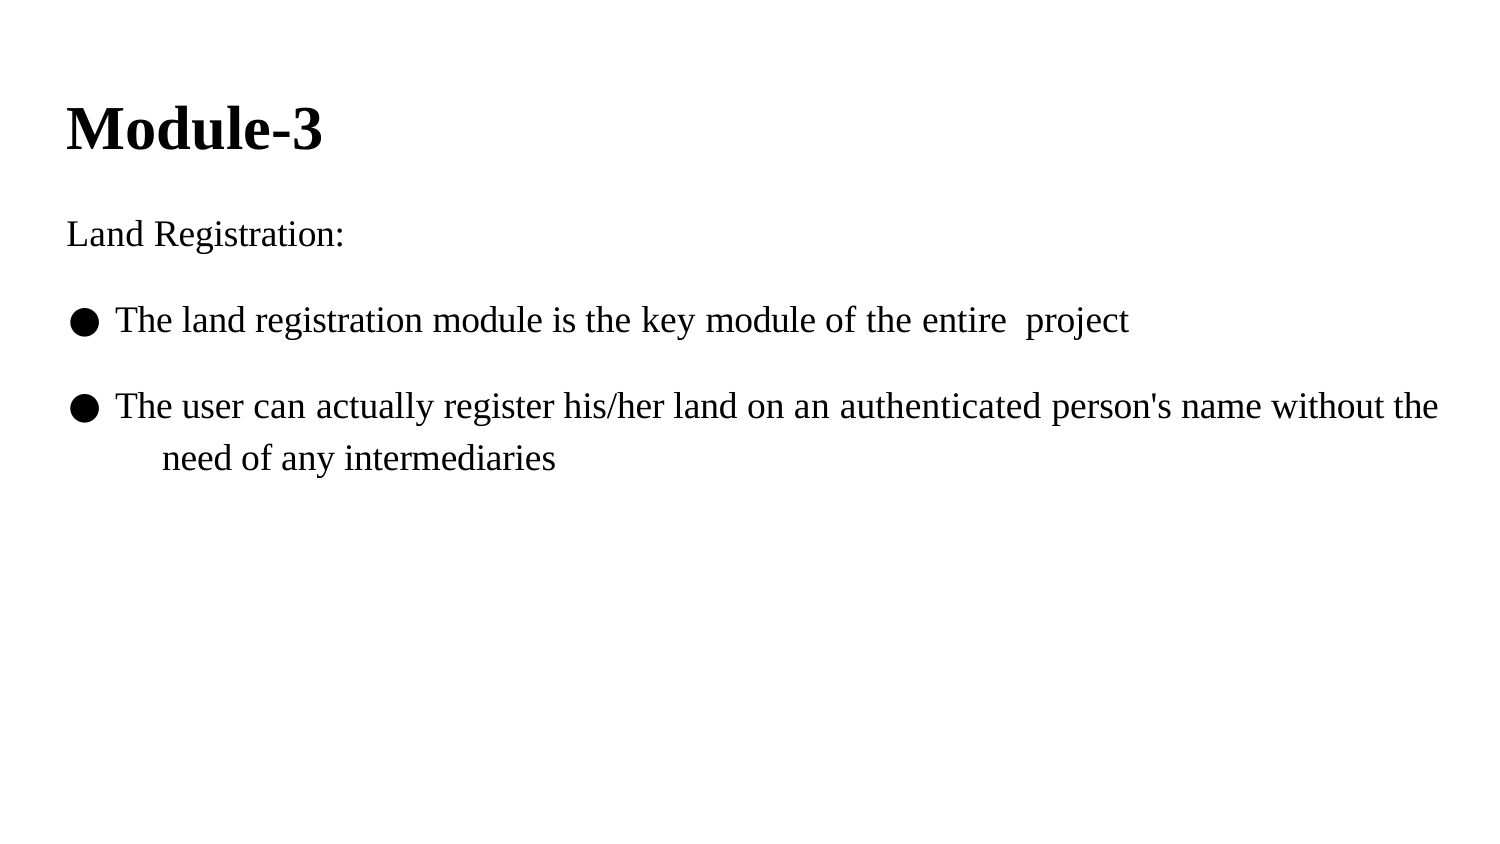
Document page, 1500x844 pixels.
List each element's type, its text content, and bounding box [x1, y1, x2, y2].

title Module-3 [64, 84, 886, 207]
text_box Land Registration: The land registration module is the key module of the entire project The user can actually register his/her land on an authenticated person's name without the need of any intermediaries [64, 207, 1441, 586]
